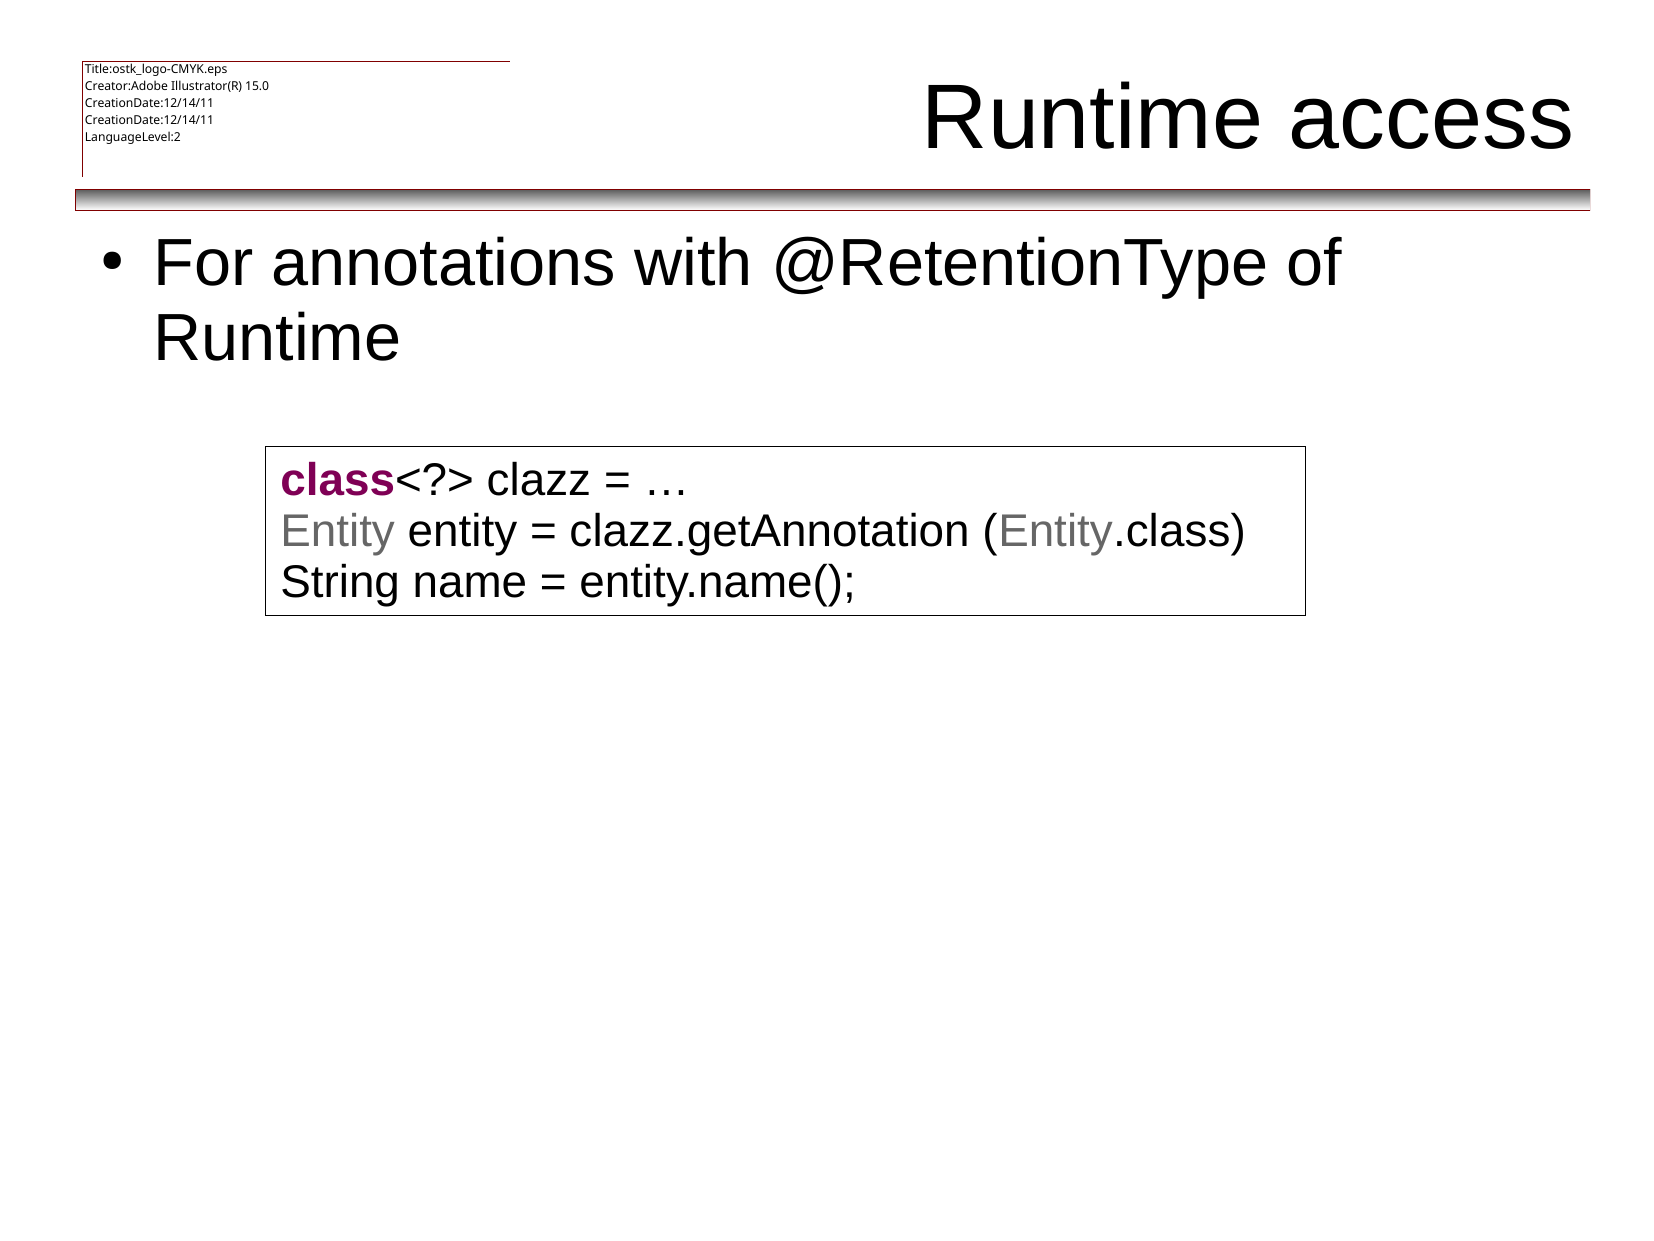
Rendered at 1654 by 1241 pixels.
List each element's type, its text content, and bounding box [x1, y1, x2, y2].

text_box class<?> clazz = … Entity entity = clazz.getAnnotation (Entity.class) String name = entity.name(); [265, 446, 1306, 616]
list For annotations with @RetentionType of Runtime [82, 225, 1538, 1111]
title Runtime access [529, 65, 1576, 169]
